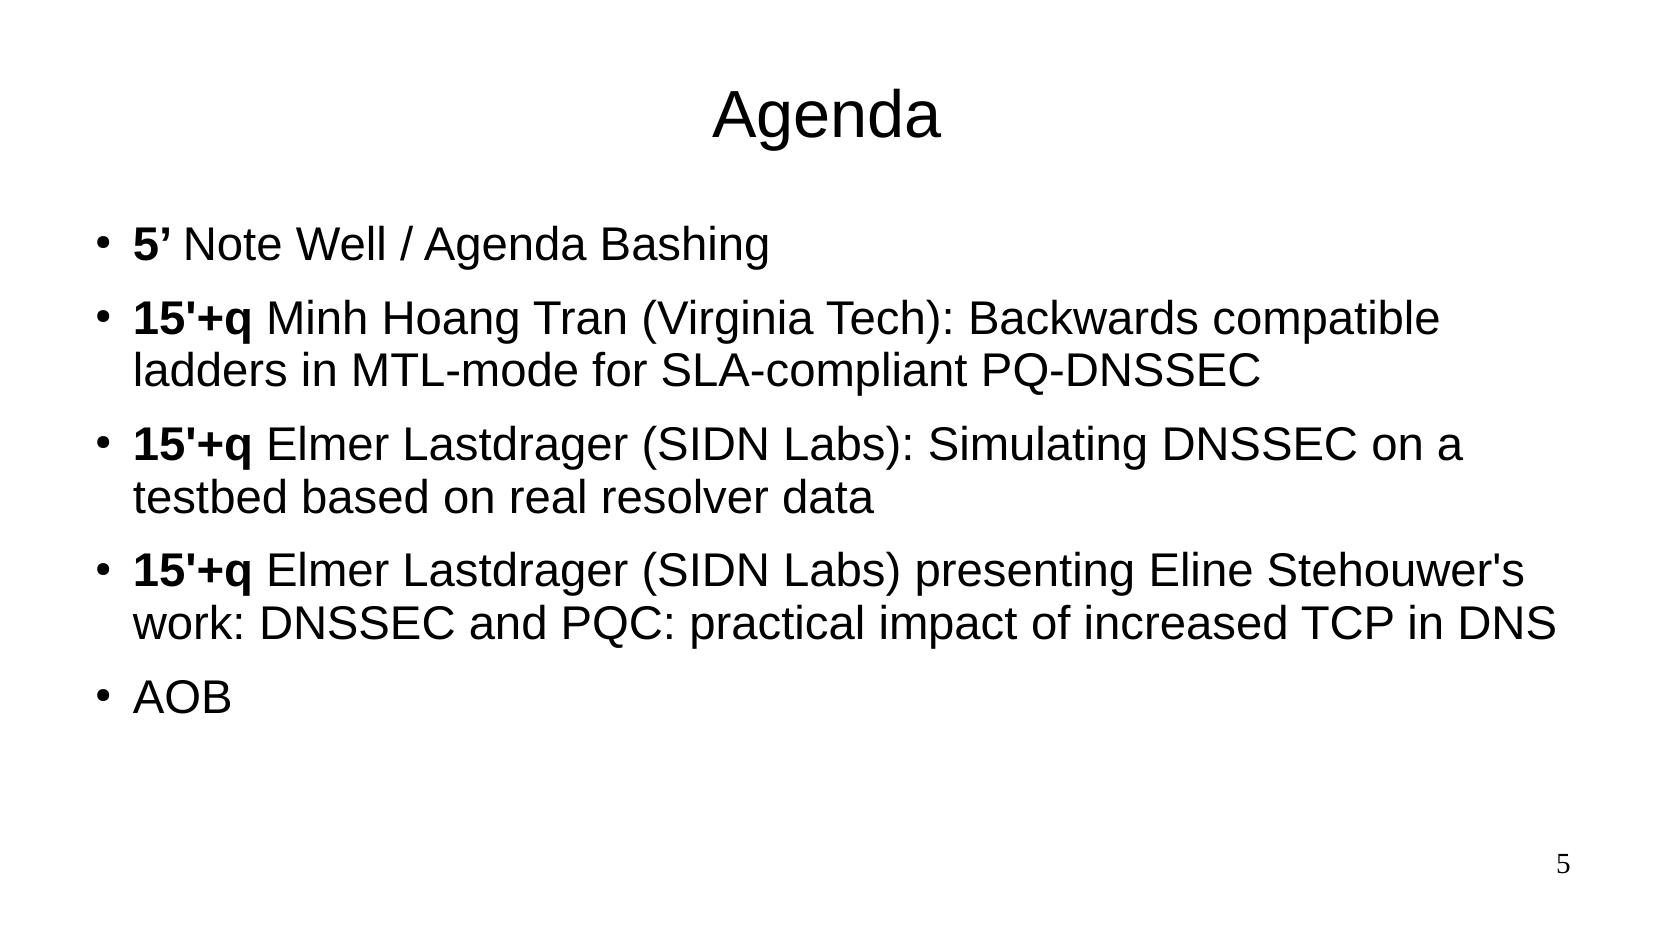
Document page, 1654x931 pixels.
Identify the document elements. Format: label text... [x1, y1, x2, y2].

list 5’ Note Well / Agenda Bashing 15'+q Minh Hoang Tran (Virginia Tech): Backwards compatible ladders in MTL-mode for SLA-compliant PQ-DNSSEC 15'+q Elmer Lastdrager (SIDN Labs): Simulating DNSSEC on a testbed based on real resolver data 15'+q Elmer Lastdrager (SIDN Labs) presenting Eline Stehouwer's work: DNSSEC and PQC: practical impact of increased TCP in DNS AOB [82, 217, 1571, 758]
title Agenda [82, 37, 1571, 193]
